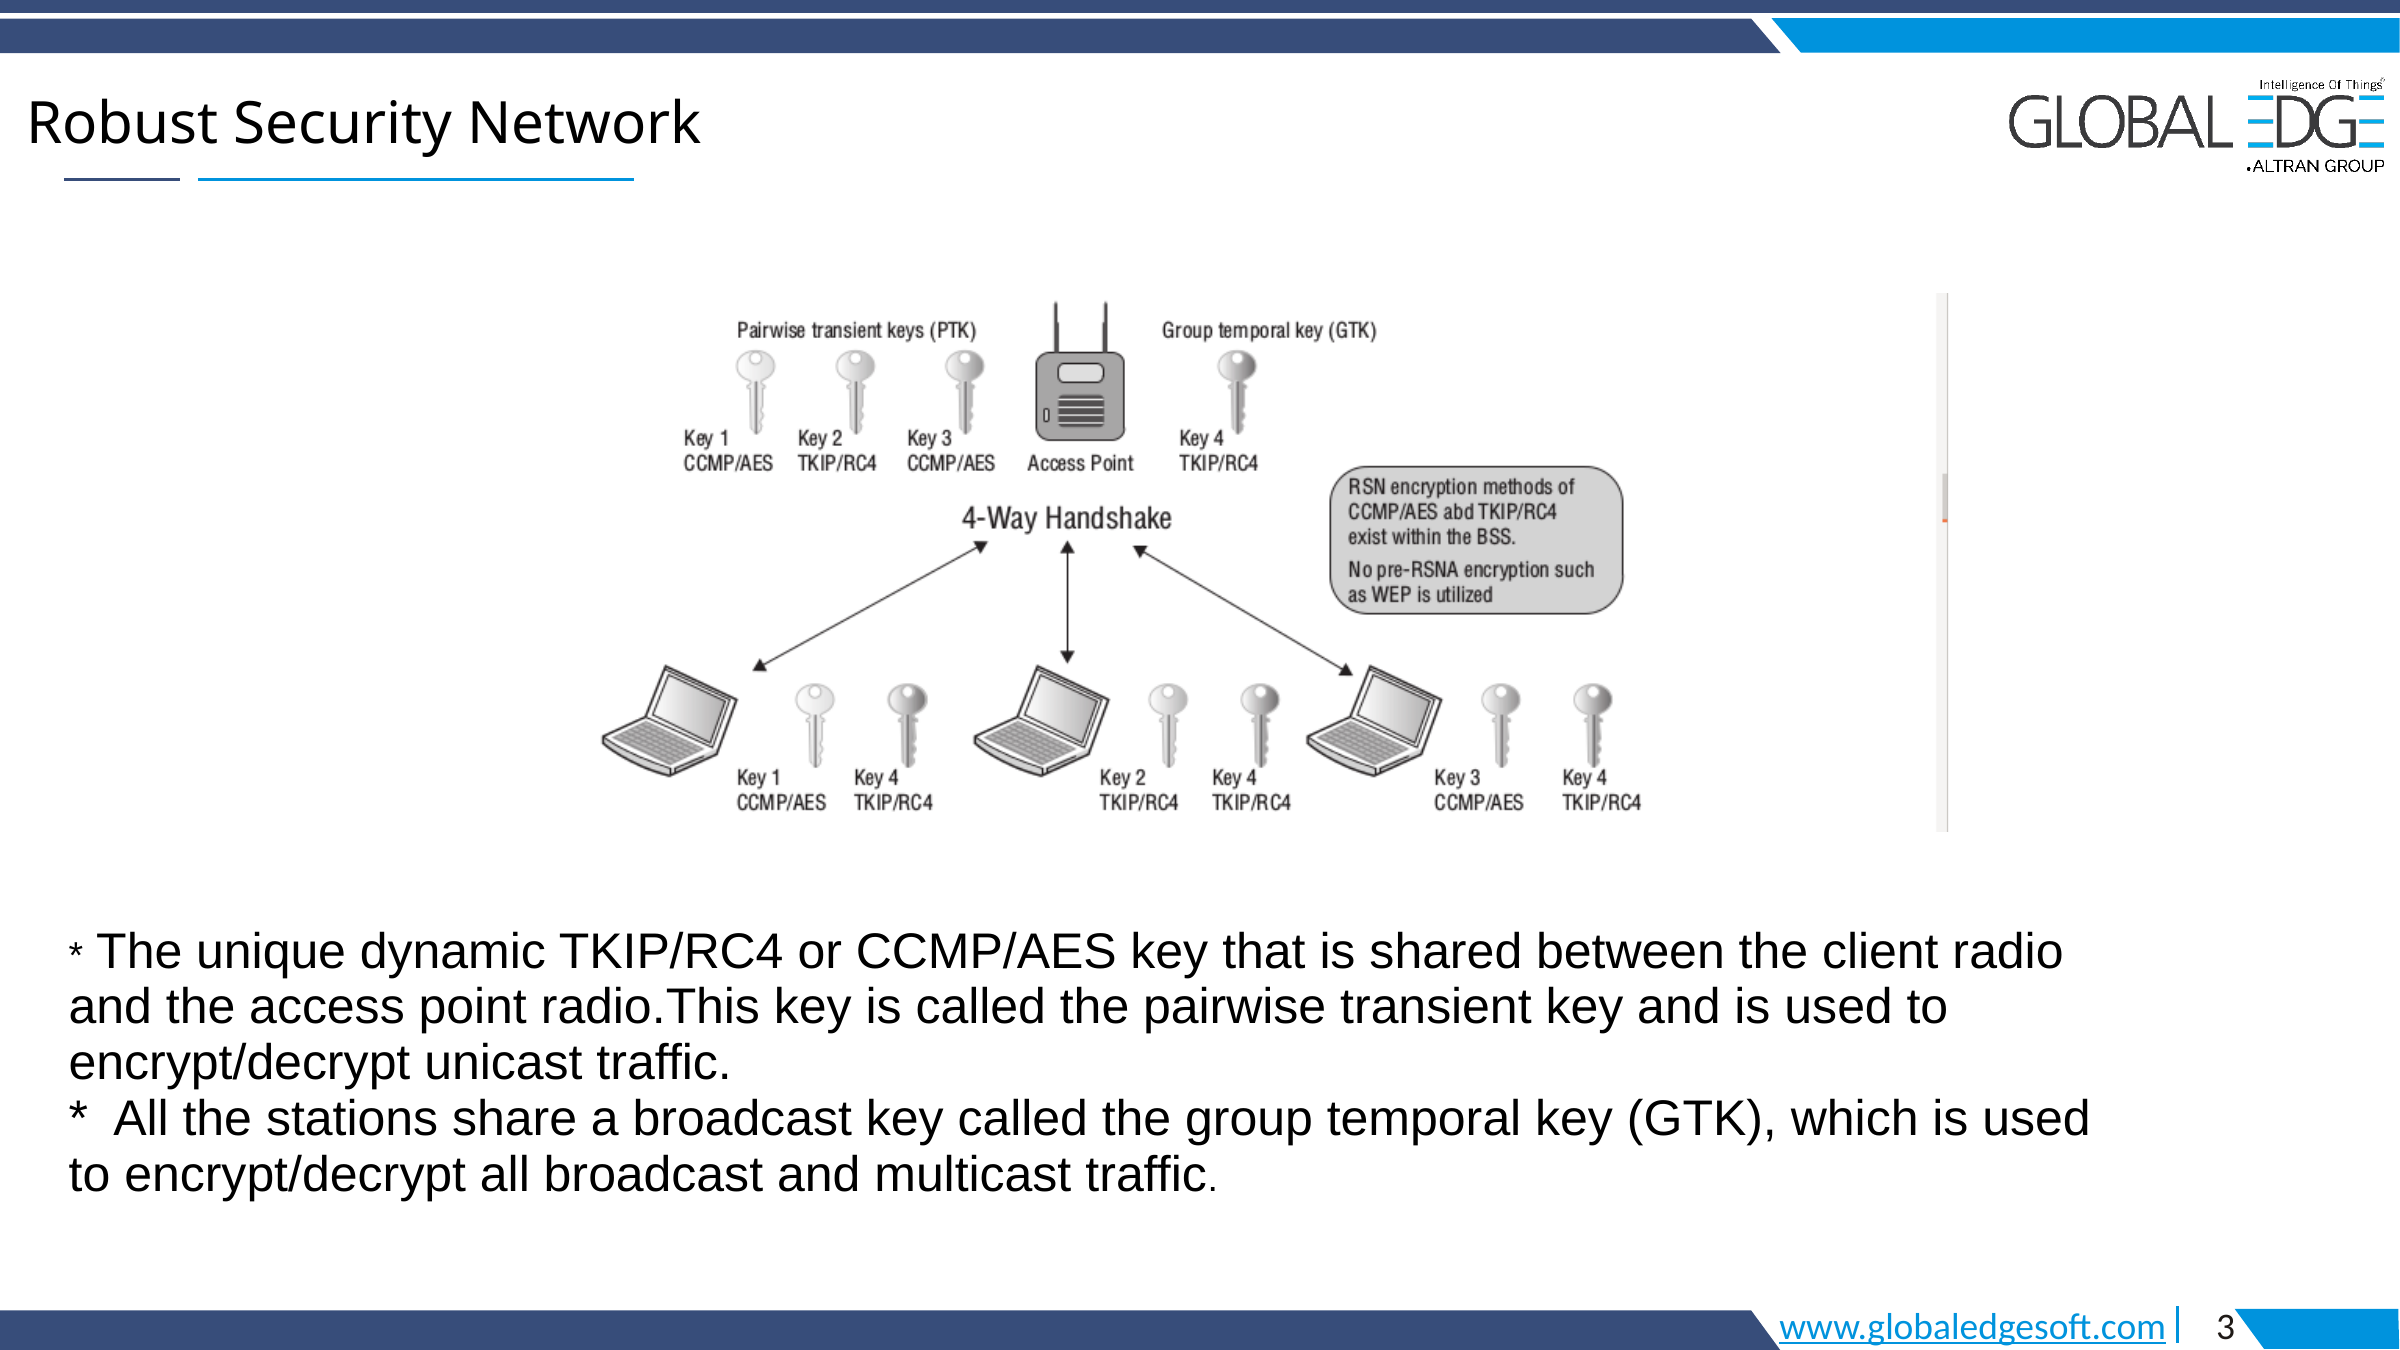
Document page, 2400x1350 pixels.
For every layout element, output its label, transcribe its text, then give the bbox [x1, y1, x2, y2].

picture [2001, 67, 2392, 182]
text_box * The unique dynamic TKIP/RC4 or CCMP/AES key that is shared between the client radio and the access point radio.This key is called the pairwise transient key and is used to encrypt/decrypt unicast traffic. * All the stations share a broadcast key called the group temporal key (GTK), which is used to encrypt/decrypt all broadcast and multicast traffic. [53, 915, 2145, 1212]
picture [455, 293, 1949, 832]
title Robust Security Network [26, 64, 1977, 178]
